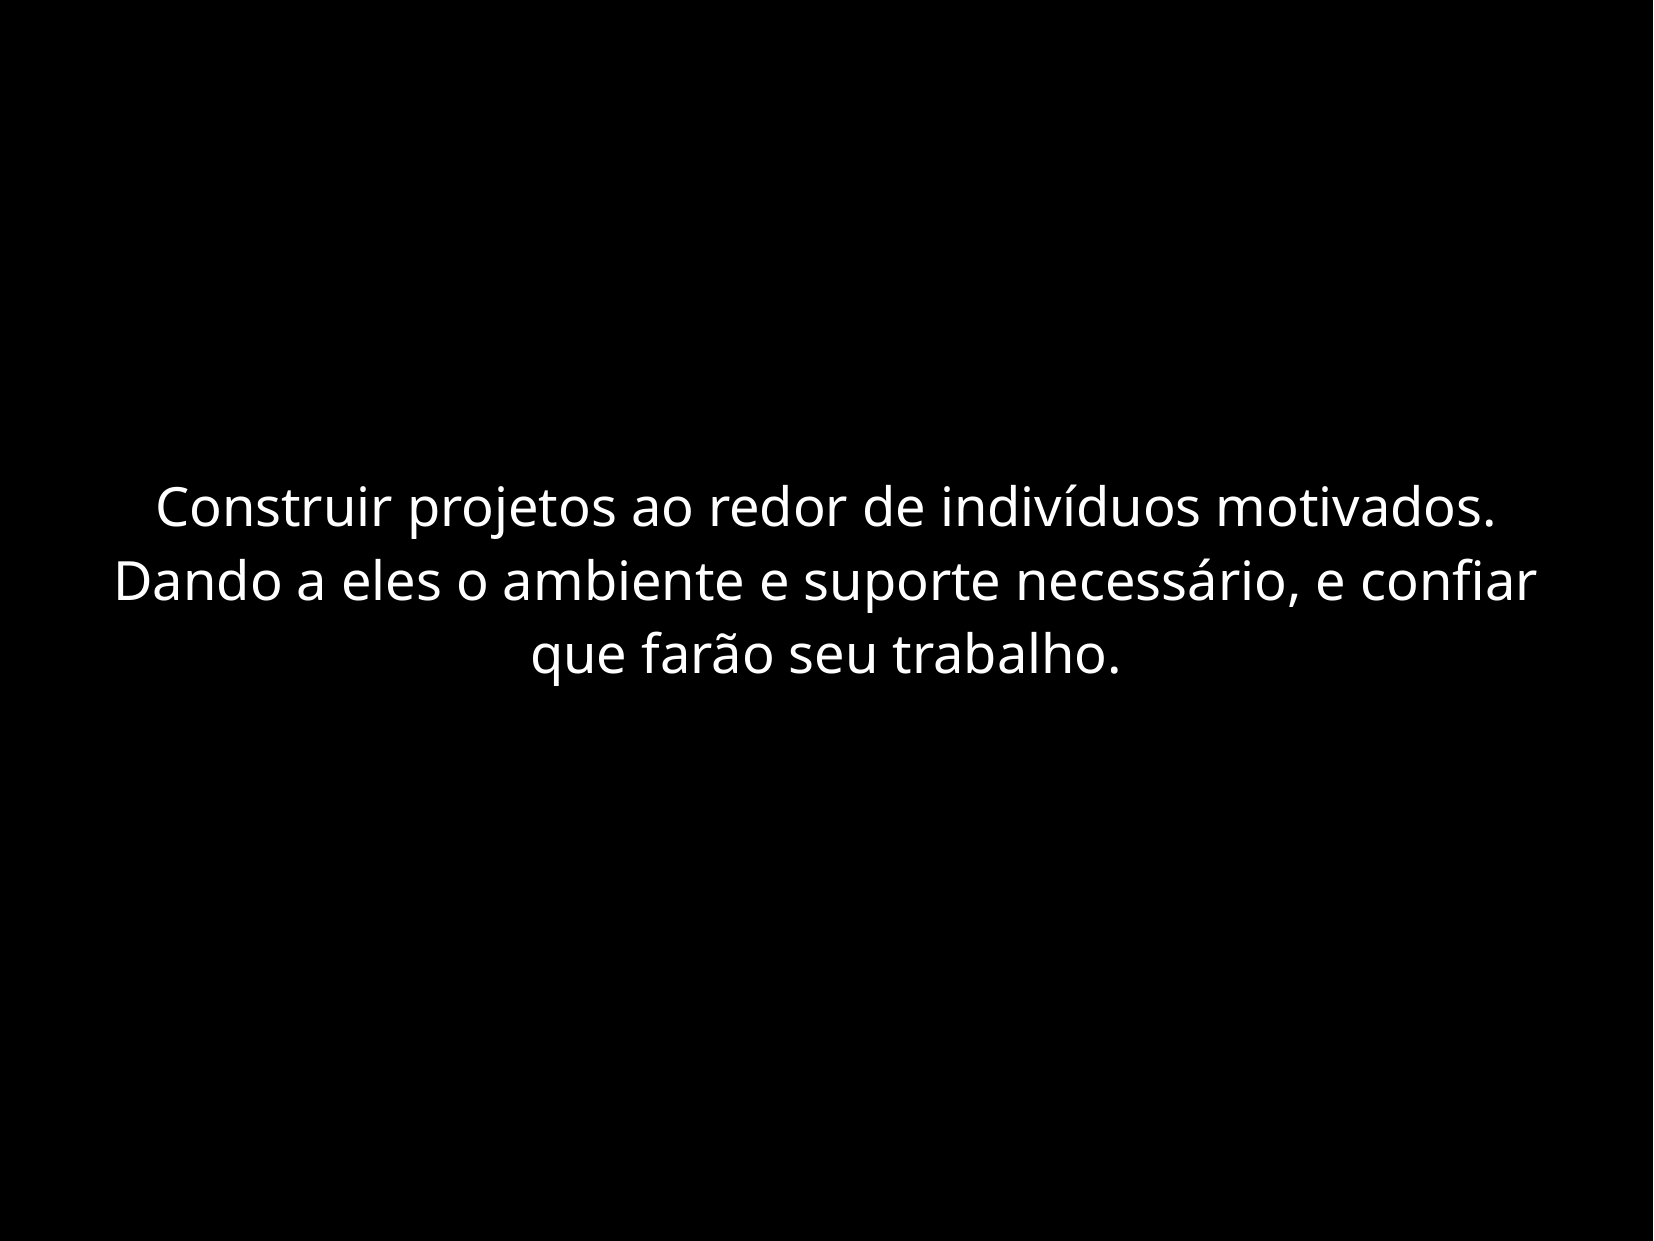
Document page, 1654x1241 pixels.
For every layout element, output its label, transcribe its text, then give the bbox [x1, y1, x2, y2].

text_box Construir projetos ao redor de indivíduos motivados. Dando a eles o ambiente e suporte necessário, e confiar que farão seu trabalho. [82, 56, 1571, 1102]
